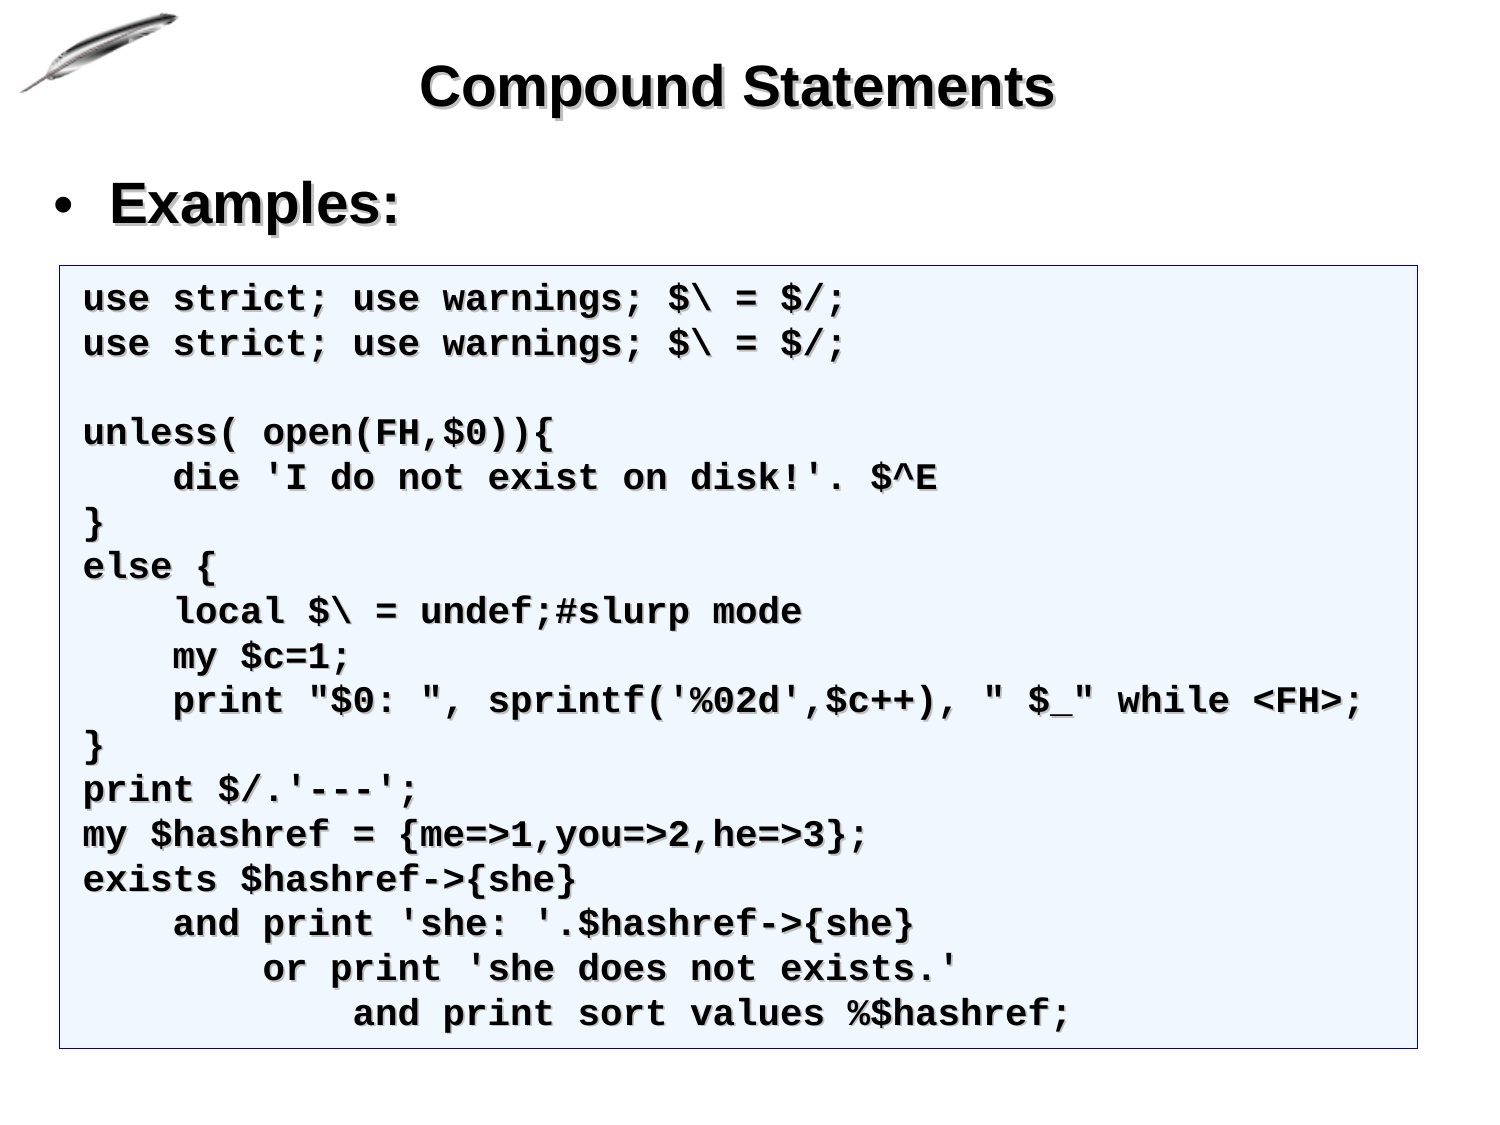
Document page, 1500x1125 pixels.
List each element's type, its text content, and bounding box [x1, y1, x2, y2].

picture [16, 11, 184, 95]
title Compound Statements [419, 0, 1459, 179]
list Examples: [53, 172, 1447, 1049]
text_box use strict; use warnings; $\ = $/; use strict; use warnings; $\ = $/; unless( open(FH,$0)){ die 'I do not exist on disk!'. $^E } else { local $\ = undef;#slurp mode my $c=1; print "$0: ", sprintf('%02d',$c++), " $_" while <FH>; } print $/.'---'; my $hashref = {me=>1,you=>2,he=>3}; exists $hashref->{she} and print 'she: '.$hashref->{she} or print 'she does not exists.' and print sort values %$hashref; [59, 265, 1418, 1049]
